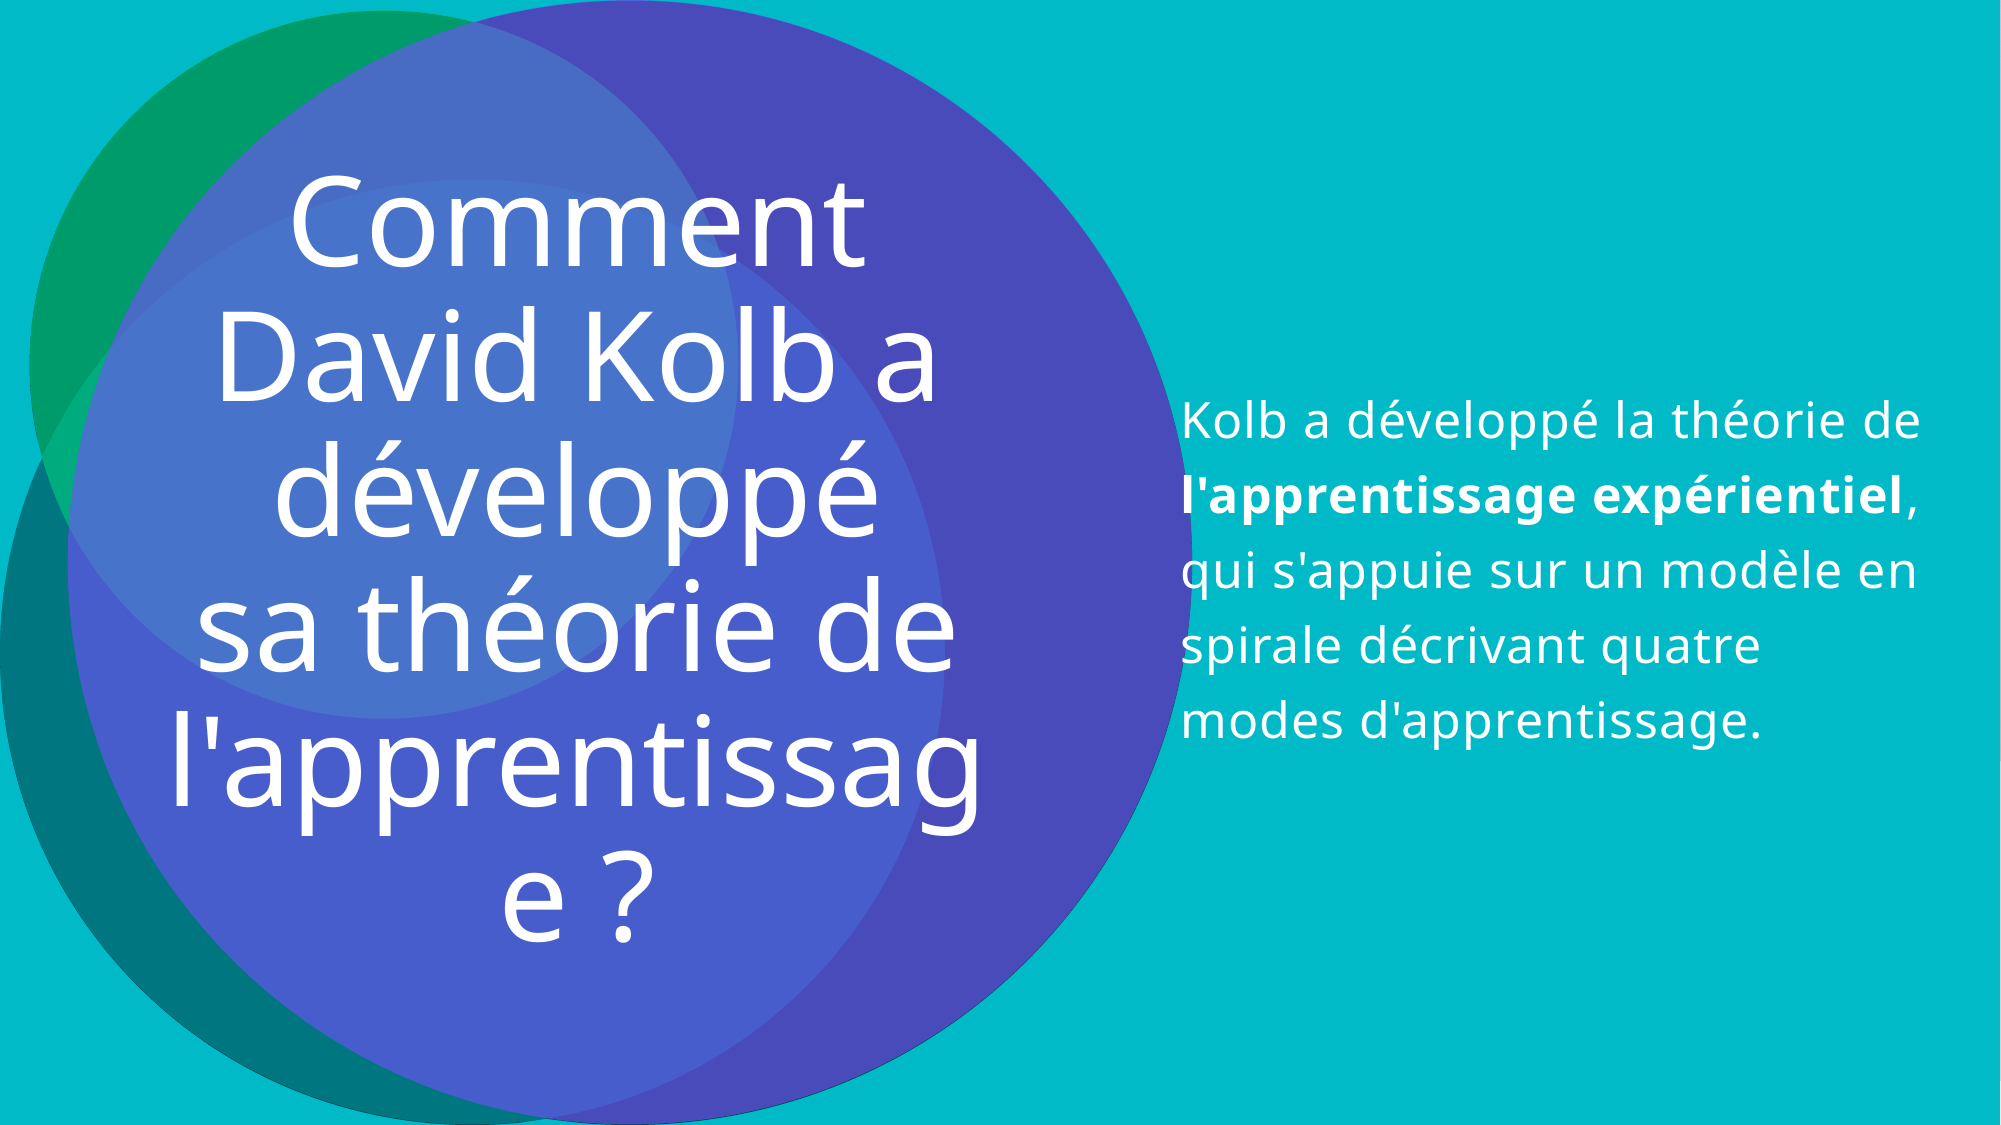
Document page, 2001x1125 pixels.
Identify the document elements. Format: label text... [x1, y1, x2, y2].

title Comment David Kolb a développé sa théorie de l'apprentissage ? [151, 136, 1004, 991]
list Kolb a développé la théorie de l'apprentissage expérientiel, qui s'appuie sur un modèle en spirale décrivant quatre modes d'apprentissage. [1165, 88, 1945, 1034]
text_box [0, 0, 2000, 1125]
